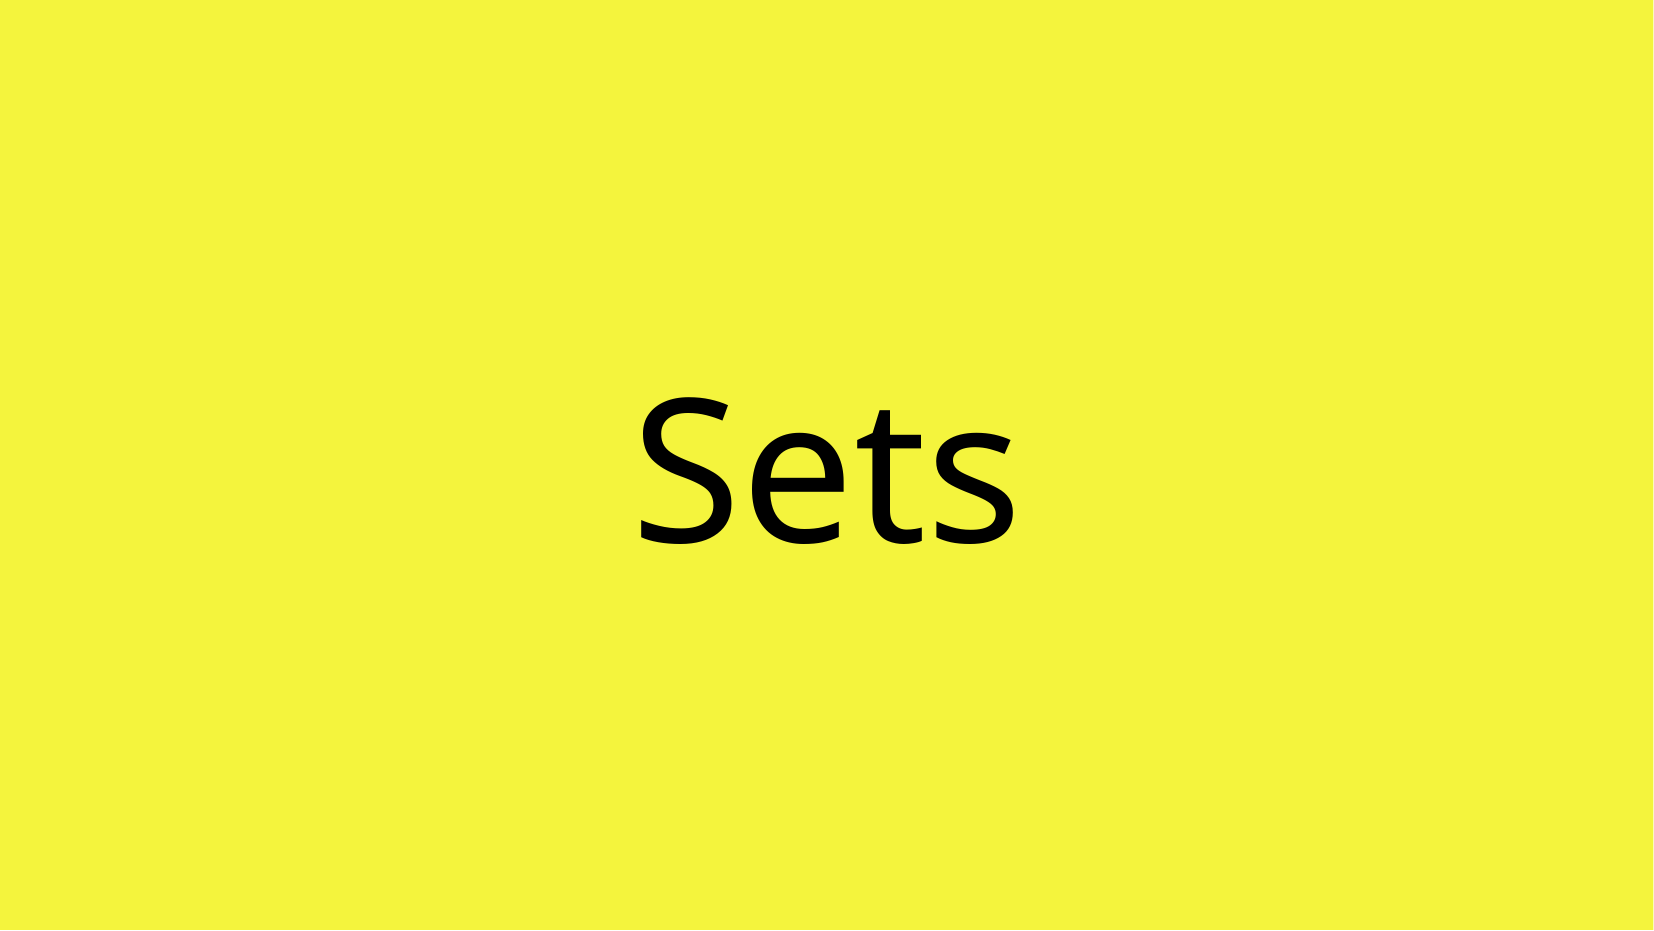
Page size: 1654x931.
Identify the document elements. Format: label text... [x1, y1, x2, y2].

subtitle Sets [82, 105, 1571, 826]
